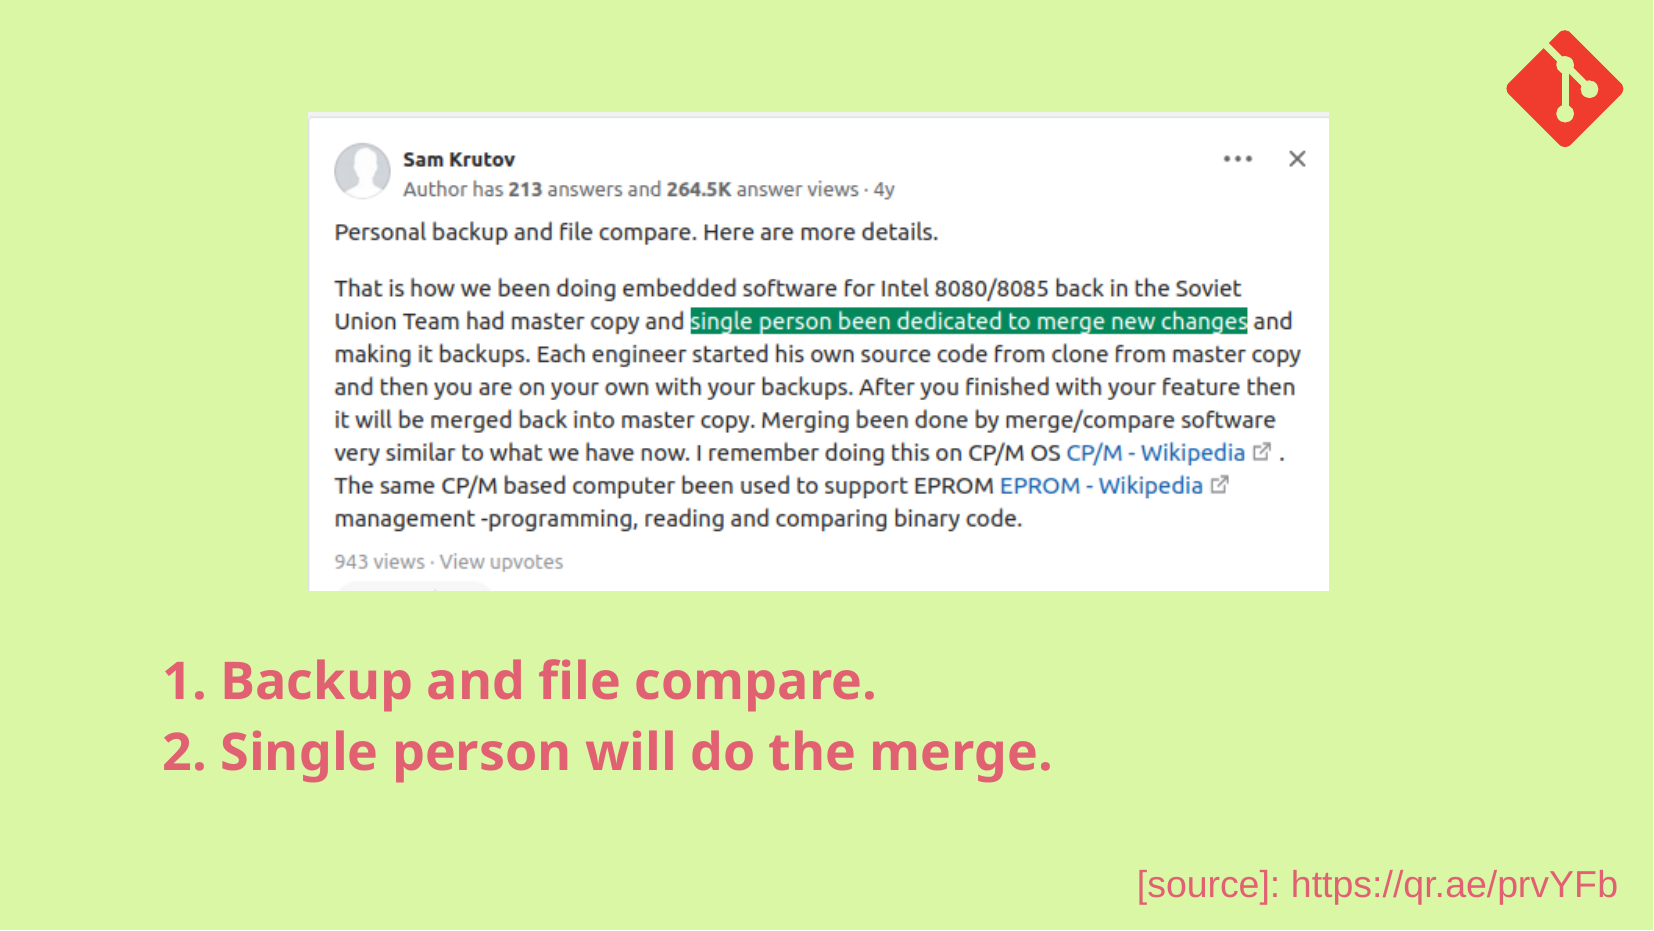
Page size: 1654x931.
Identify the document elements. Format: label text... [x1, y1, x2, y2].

text_box [source]: https://qr.ae/prvYFb [1122, 856, 1654, 914]
picture [308, 112, 1329, 591]
picture [1505, 29, 1625, 148]
text_box 1. Backup and file compare. 2. Single person will do the merge. [147, 636, 1447, 768]
